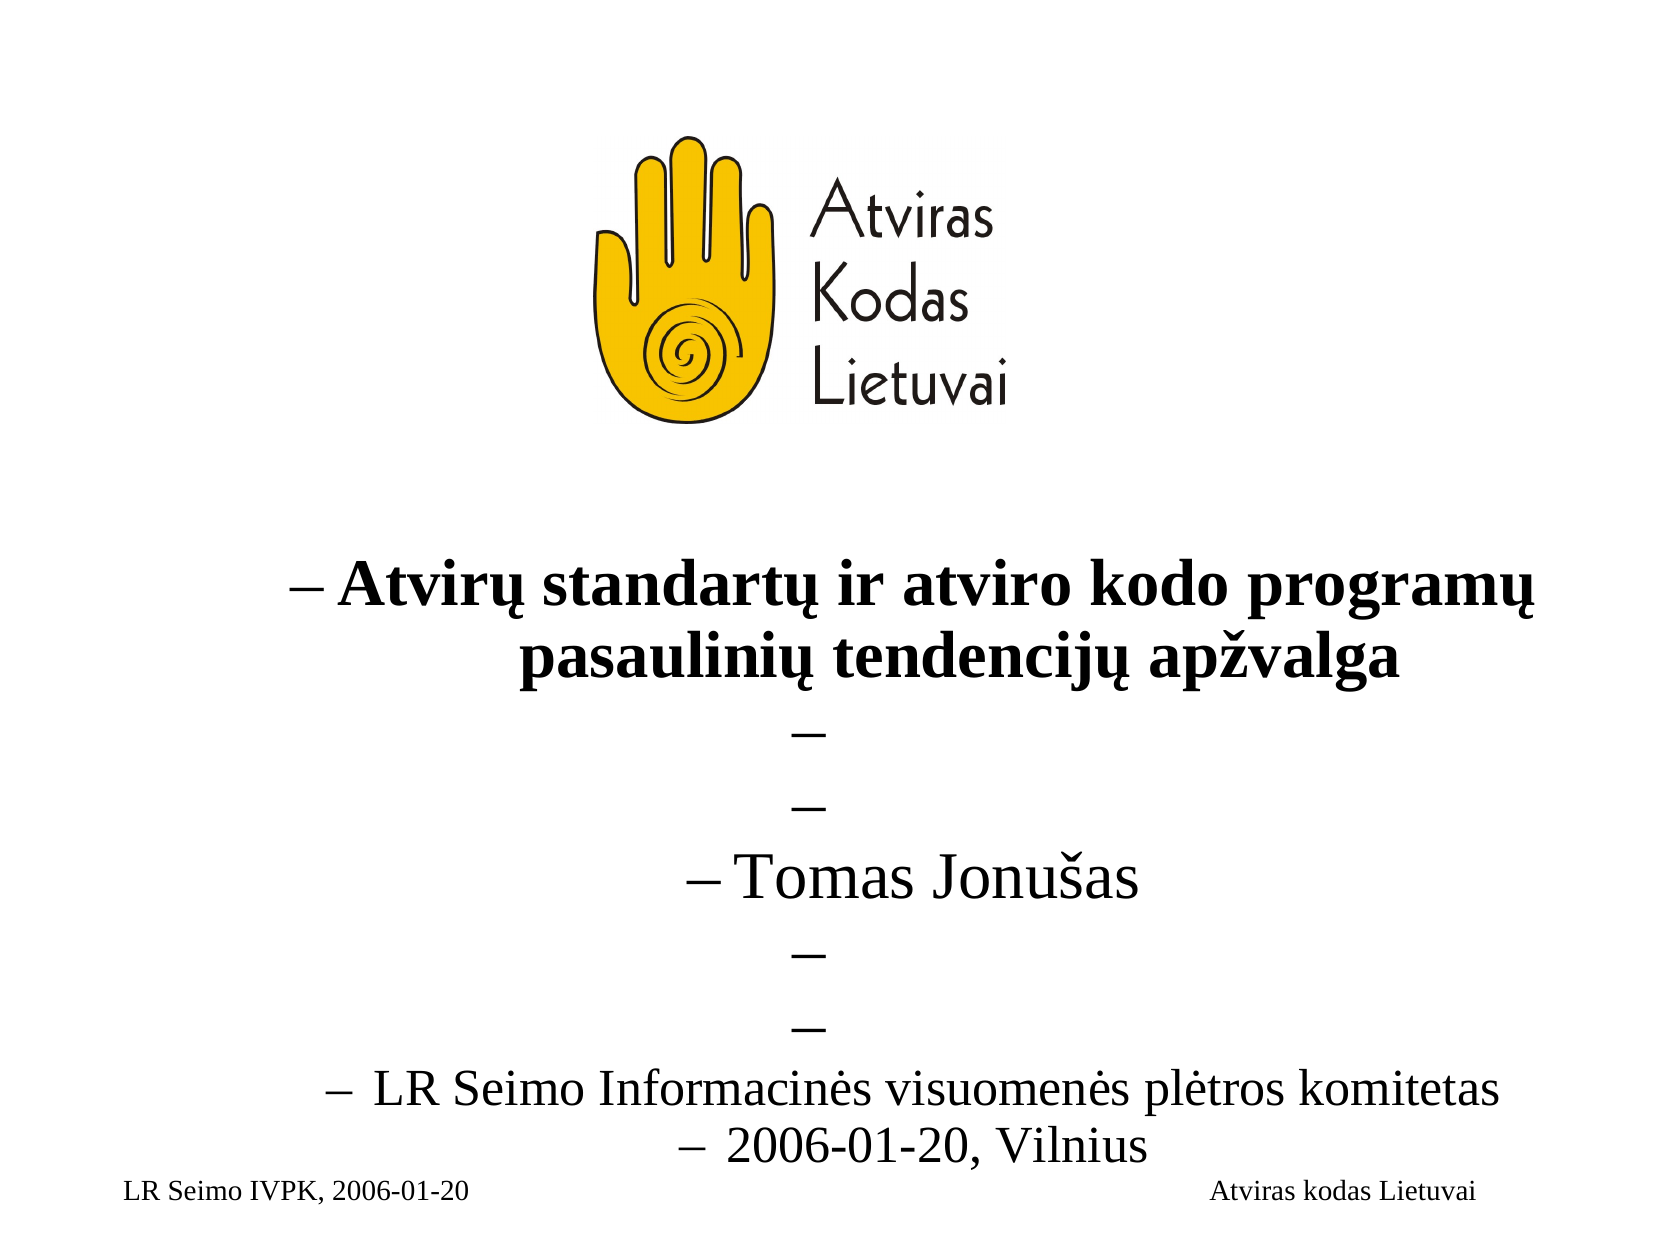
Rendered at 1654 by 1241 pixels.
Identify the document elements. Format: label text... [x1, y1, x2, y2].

subtitle Atvirų standartų ir atviro kodo programų pasaulinių tendencijų apžvalga Tomas Jonušas LR Seimo Informacinės visuomenės plėtros komitetas 2006-01-20, Vilnius [133, 539, 1546, 1181]
picture [593, 136, 1006, 424]
